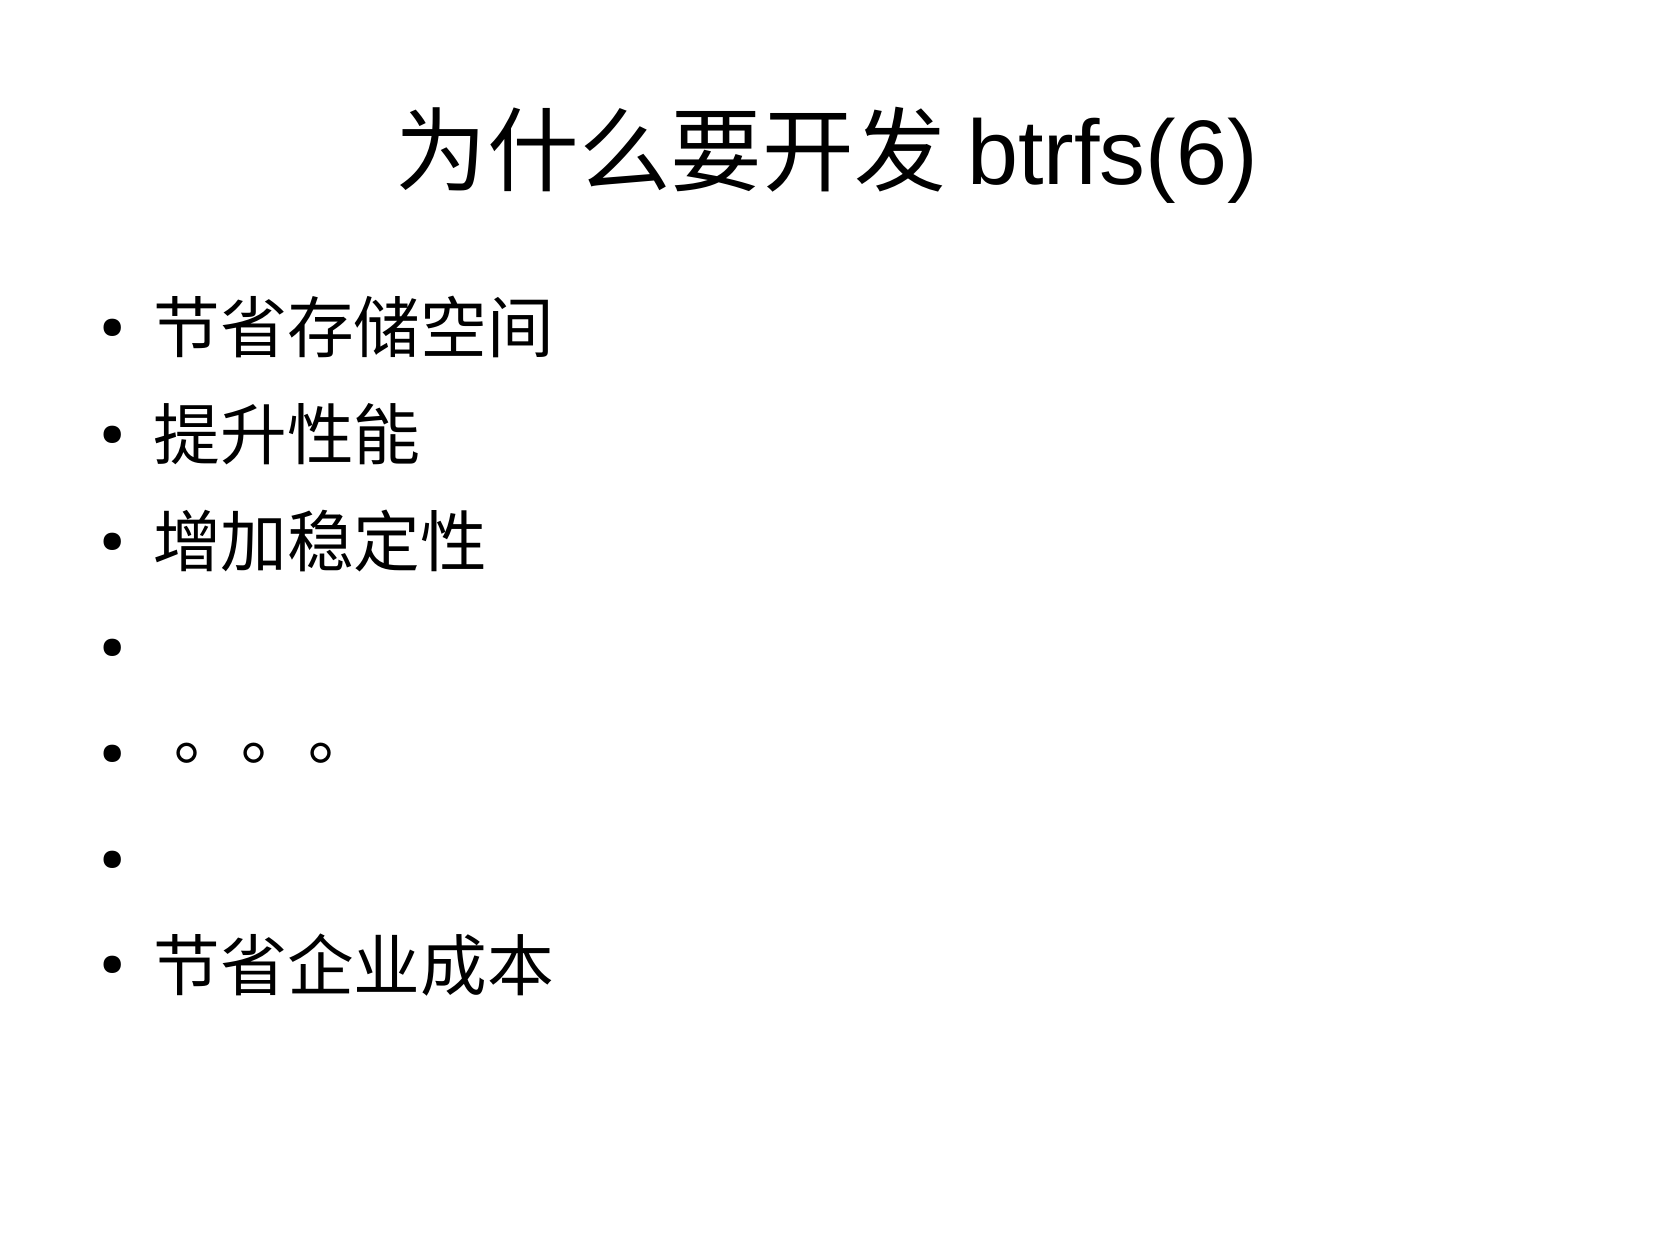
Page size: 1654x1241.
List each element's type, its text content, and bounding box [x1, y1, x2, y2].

list 节省存储空间 提升性能 增加稳定性 。。。 节省企业成本 [82, 290, 1571, 1109]
title 为什么要开发btrfs(6) [82, 56, 1571, 250]
